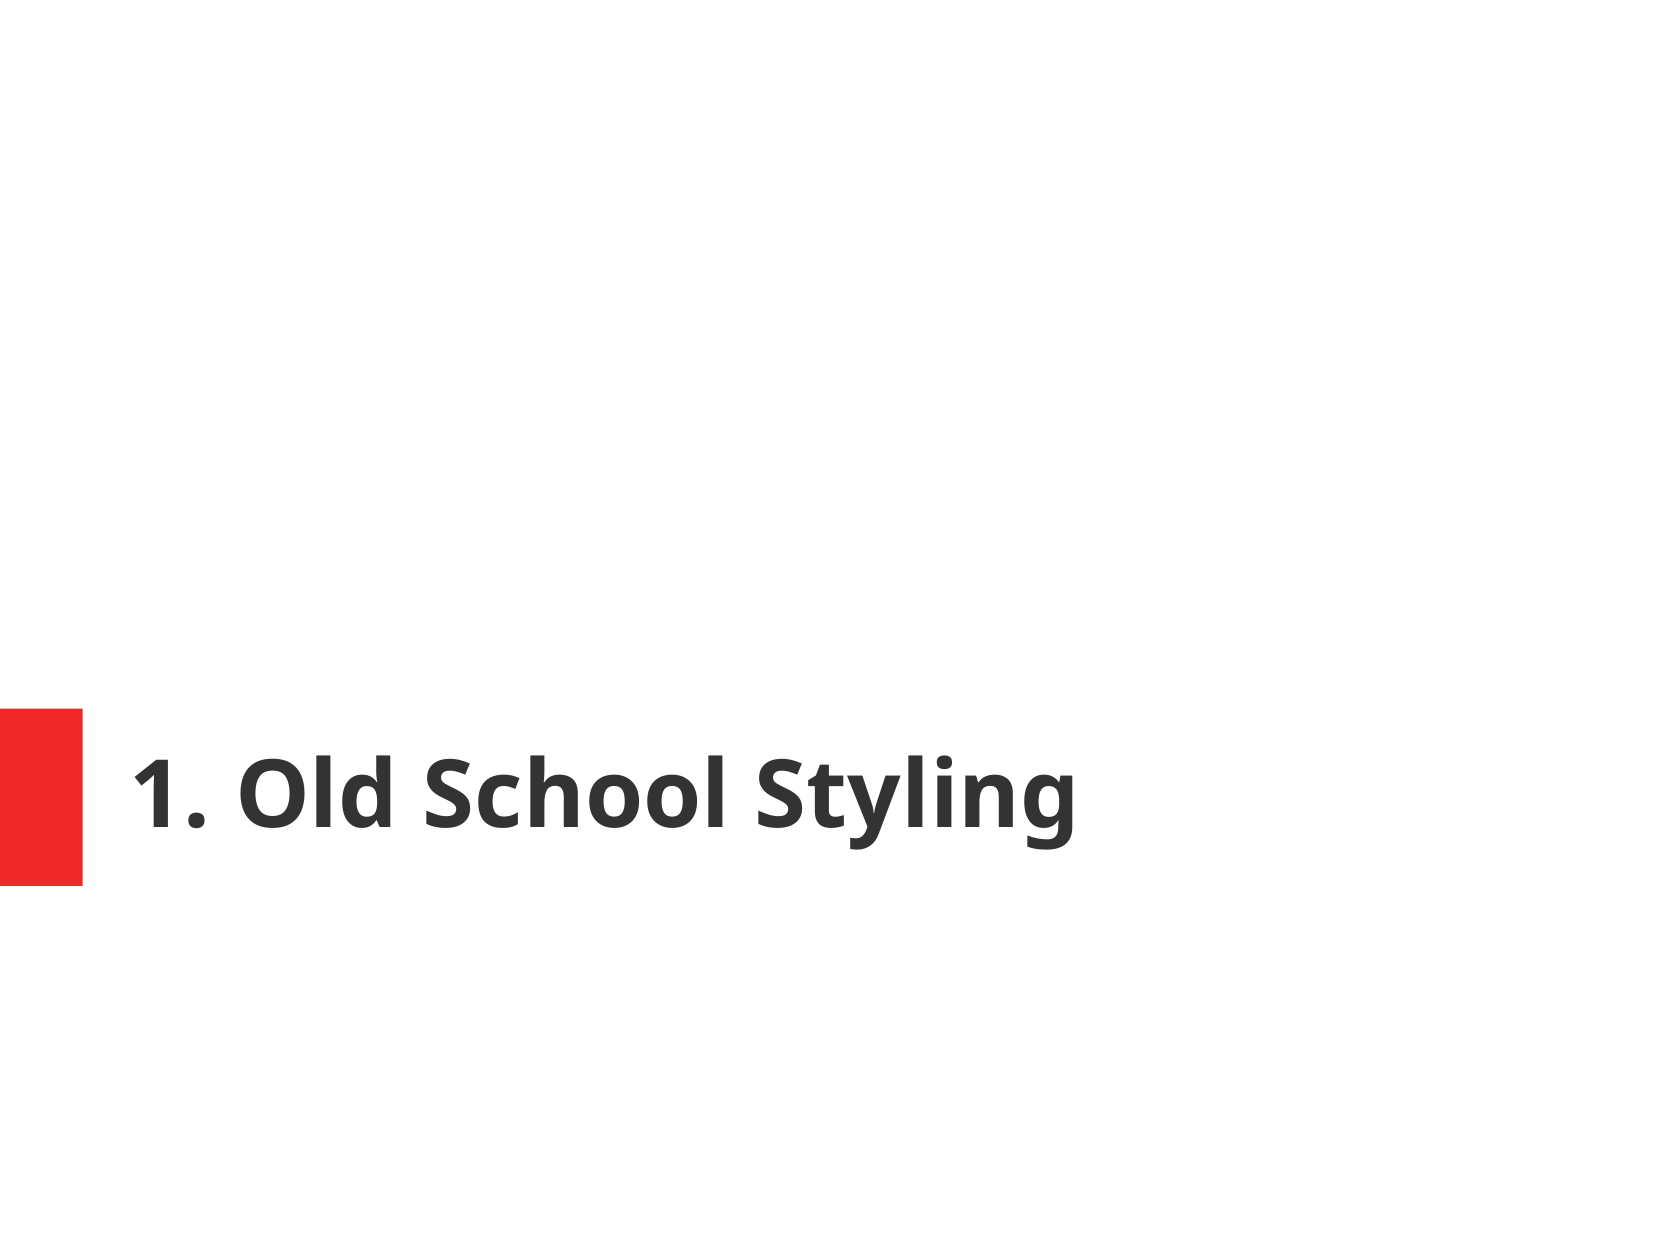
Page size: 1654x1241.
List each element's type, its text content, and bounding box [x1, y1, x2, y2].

title 1. Old School Styling [129, 663, 1595, 920]
